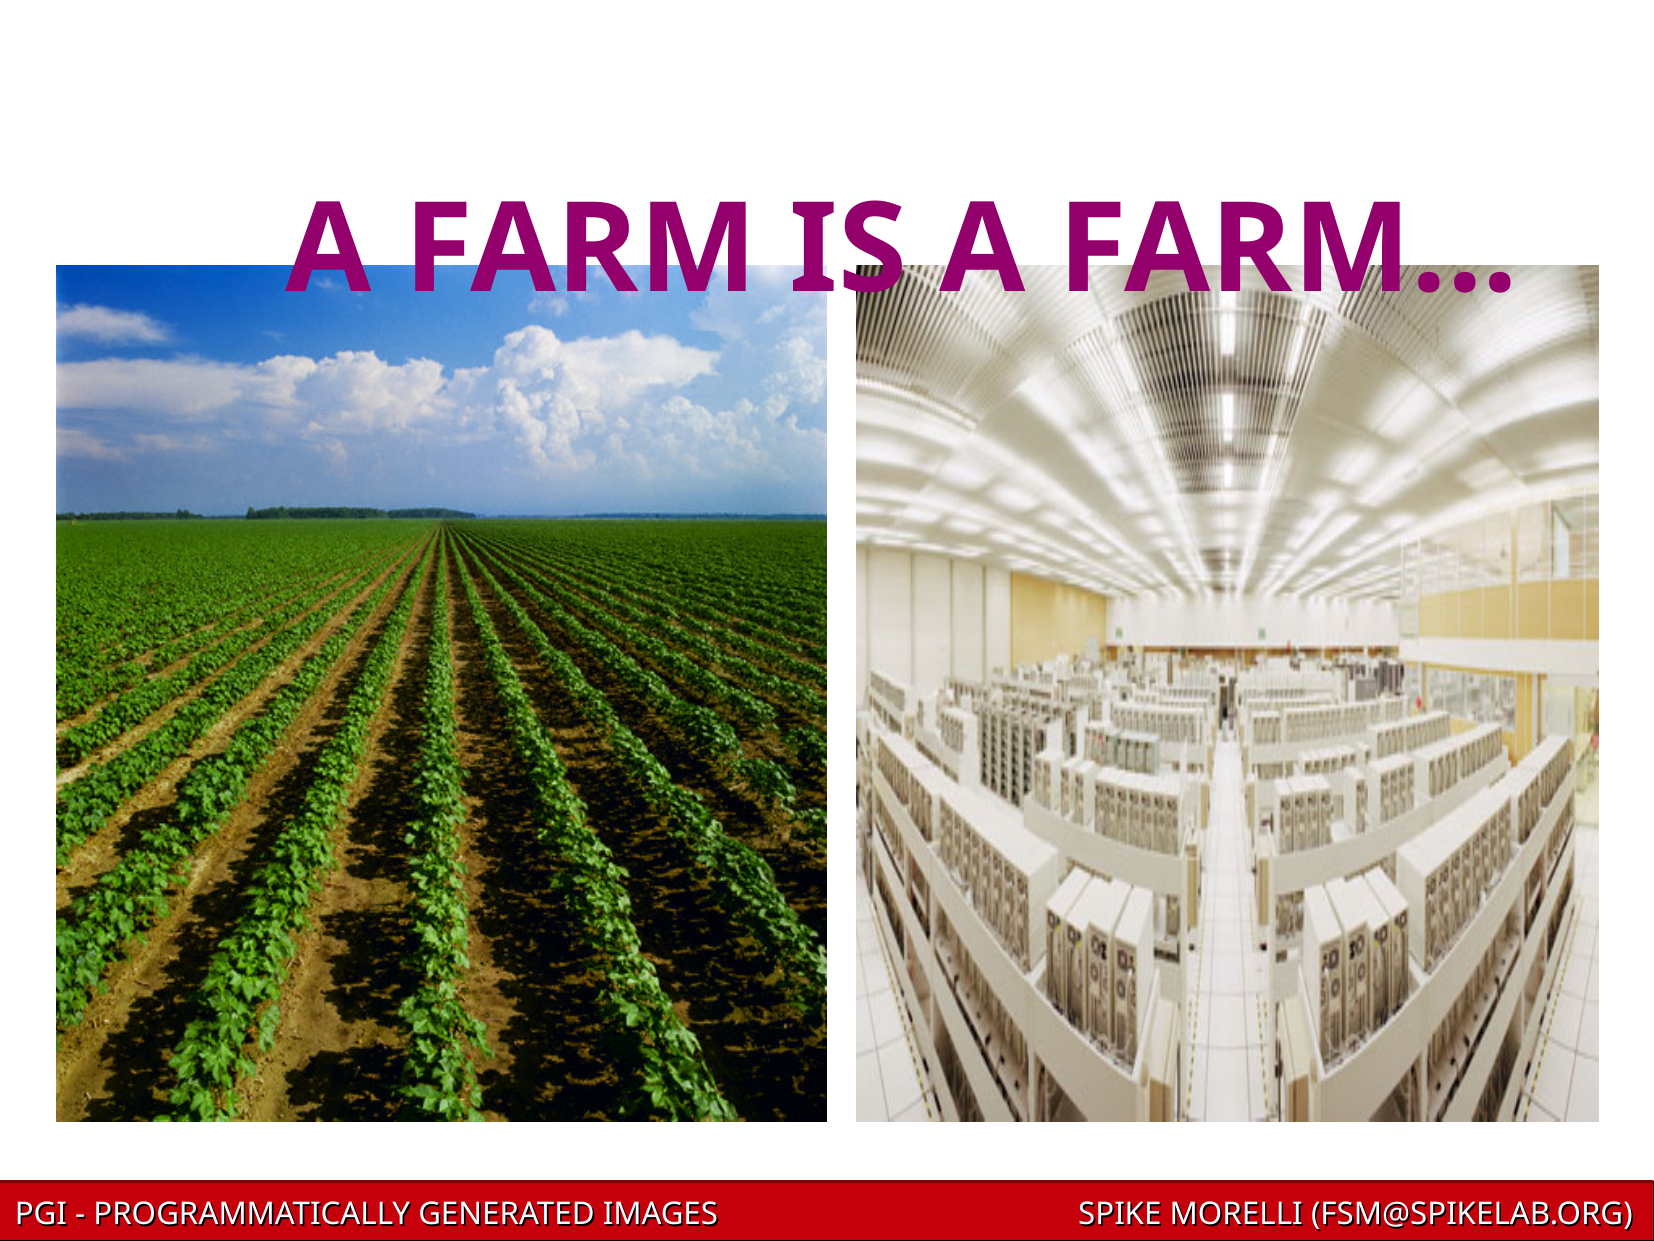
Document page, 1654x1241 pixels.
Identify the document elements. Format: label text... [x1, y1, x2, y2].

text_box [0, 1183, 1654, 1241]
picture [856, 265, 883, 277]
text_box A FARM IS A FARM... [270, 64, 1524, 243]
picture [56, 265, 827, 1123]
picture [856, 265, 1599, 1123]
picture [823, 265, 827, 277]
text_box PGI - PROGRAMMATICALLY GENERATED IMAGES [0, 1184, 722, 1235]
text_box SPIKE MORELLI (FSM@SPIKELAB.ORG) [1063, 1184, 1643, 1235]
